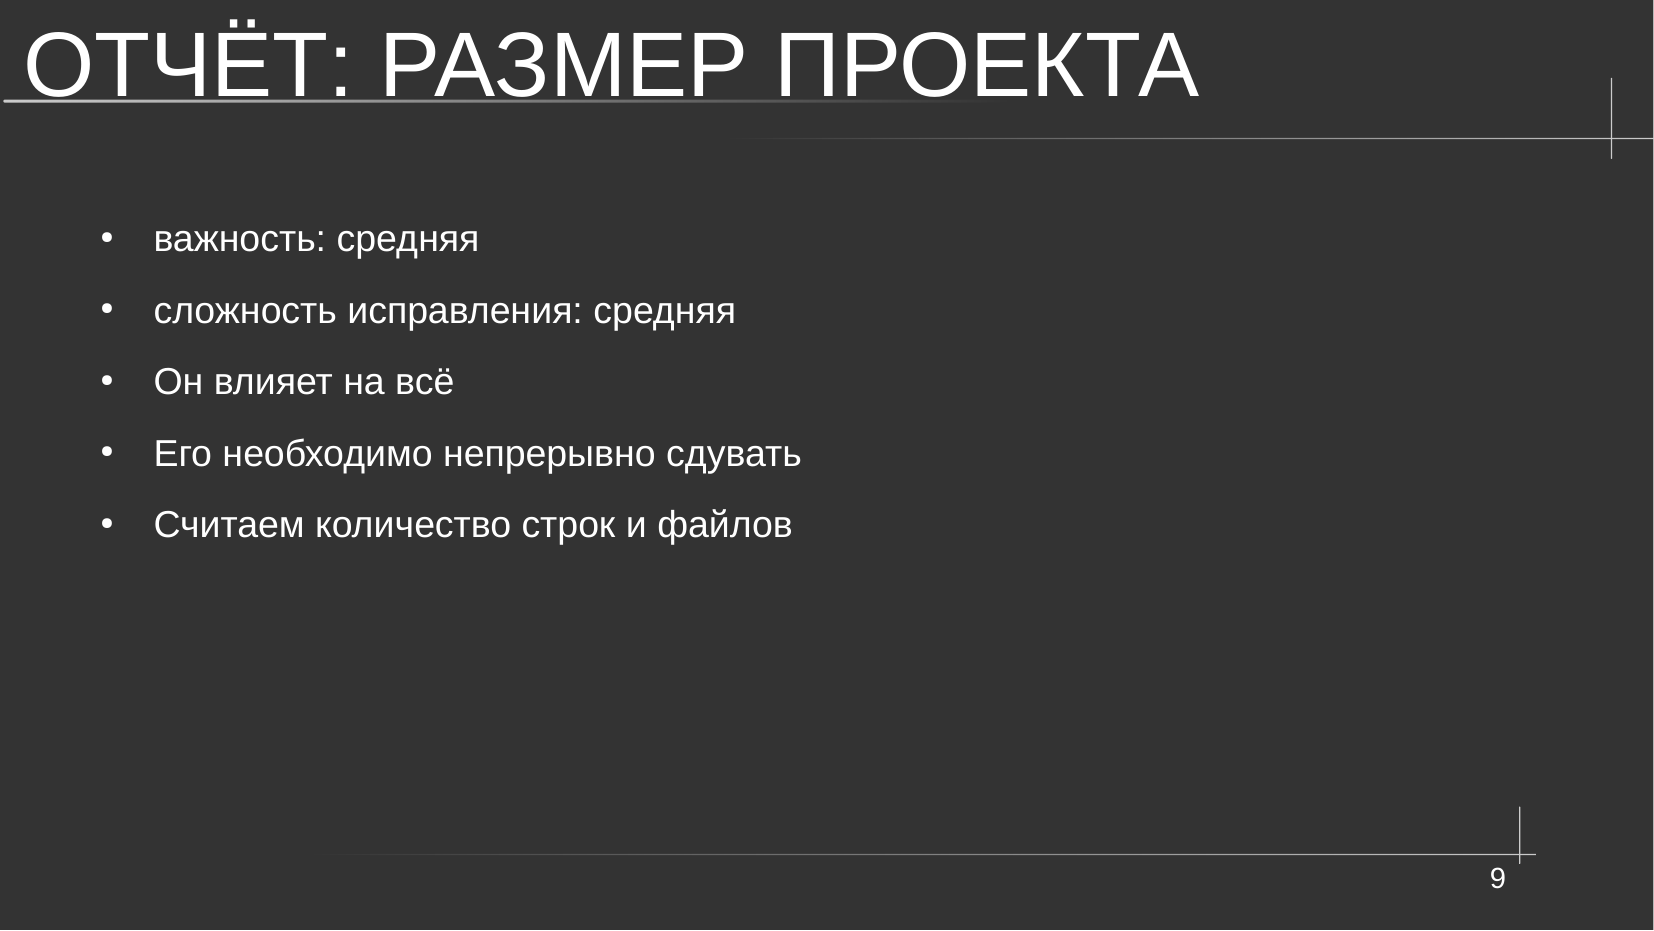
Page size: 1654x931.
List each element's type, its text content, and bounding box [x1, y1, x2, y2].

list важность: средняя сложность исправления: средняя Он влияет на всё Его необходимо непрерывно сдувать Считаем количество строк и файлов [82, 217, 1571, 758]
title ОТЧЁТ: РАЗМЕР ПРОЕКТА [23, 11, 1589, 119]
